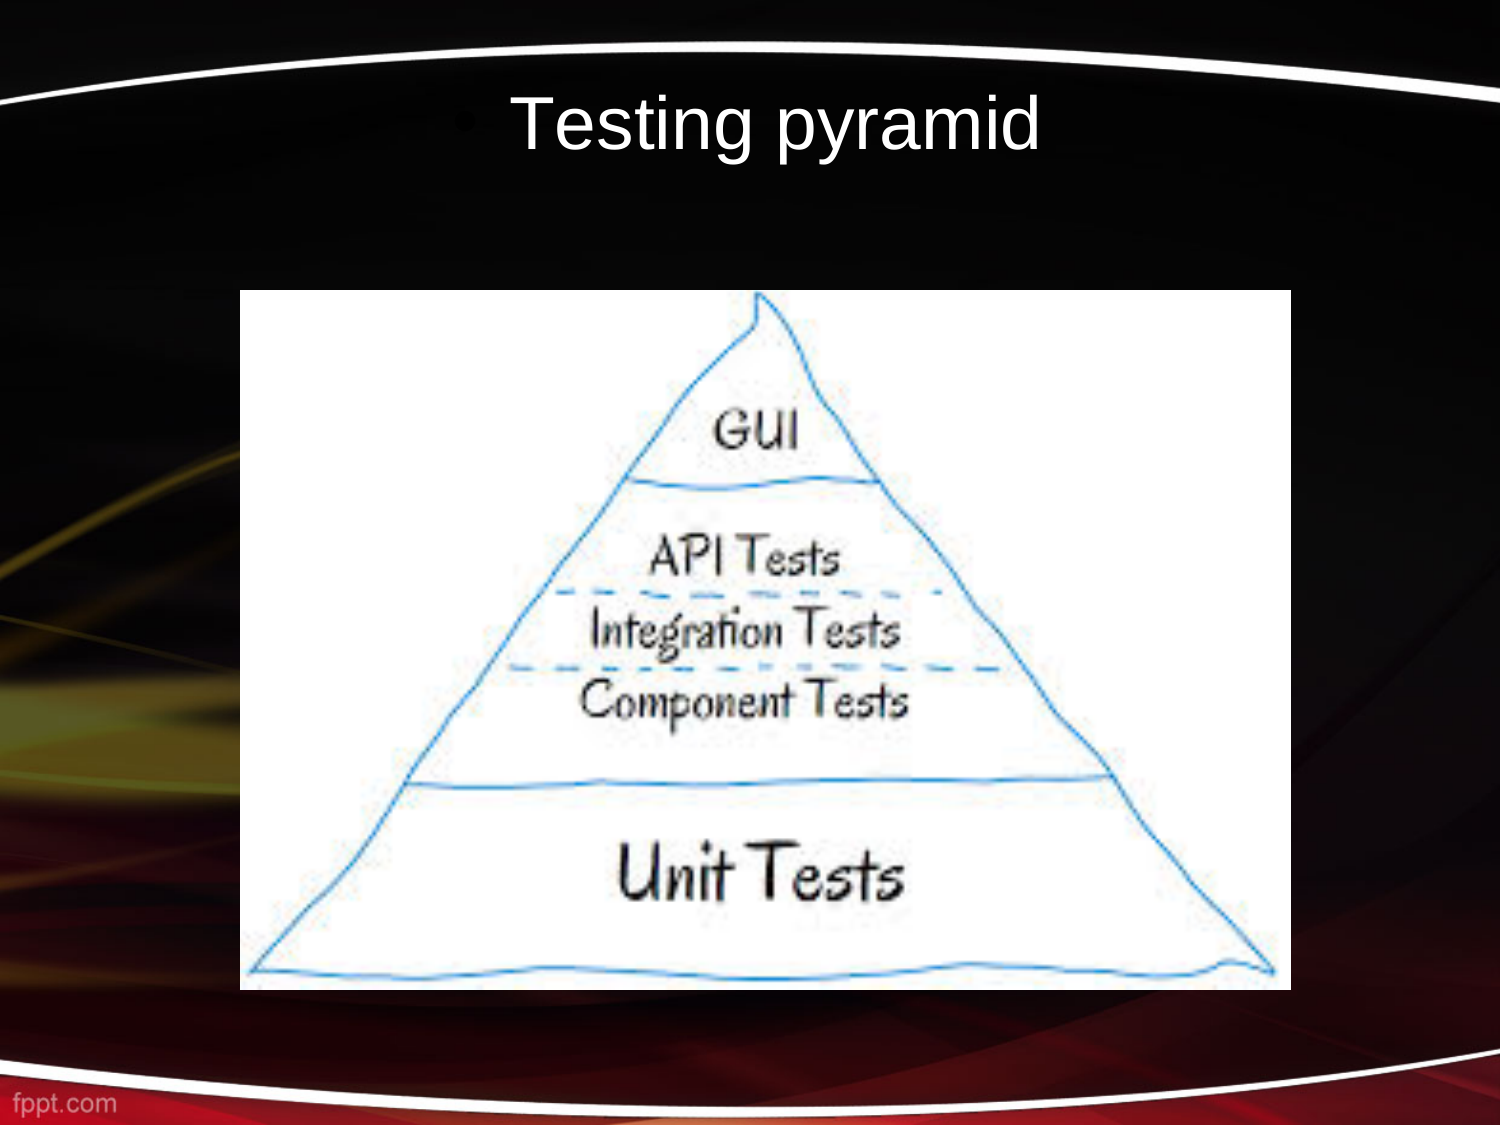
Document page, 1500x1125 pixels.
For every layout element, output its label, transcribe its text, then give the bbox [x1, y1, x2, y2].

list Testing pyramid [90, 45, 1406, 196]
picture [0, 0, 1500, 1125]
